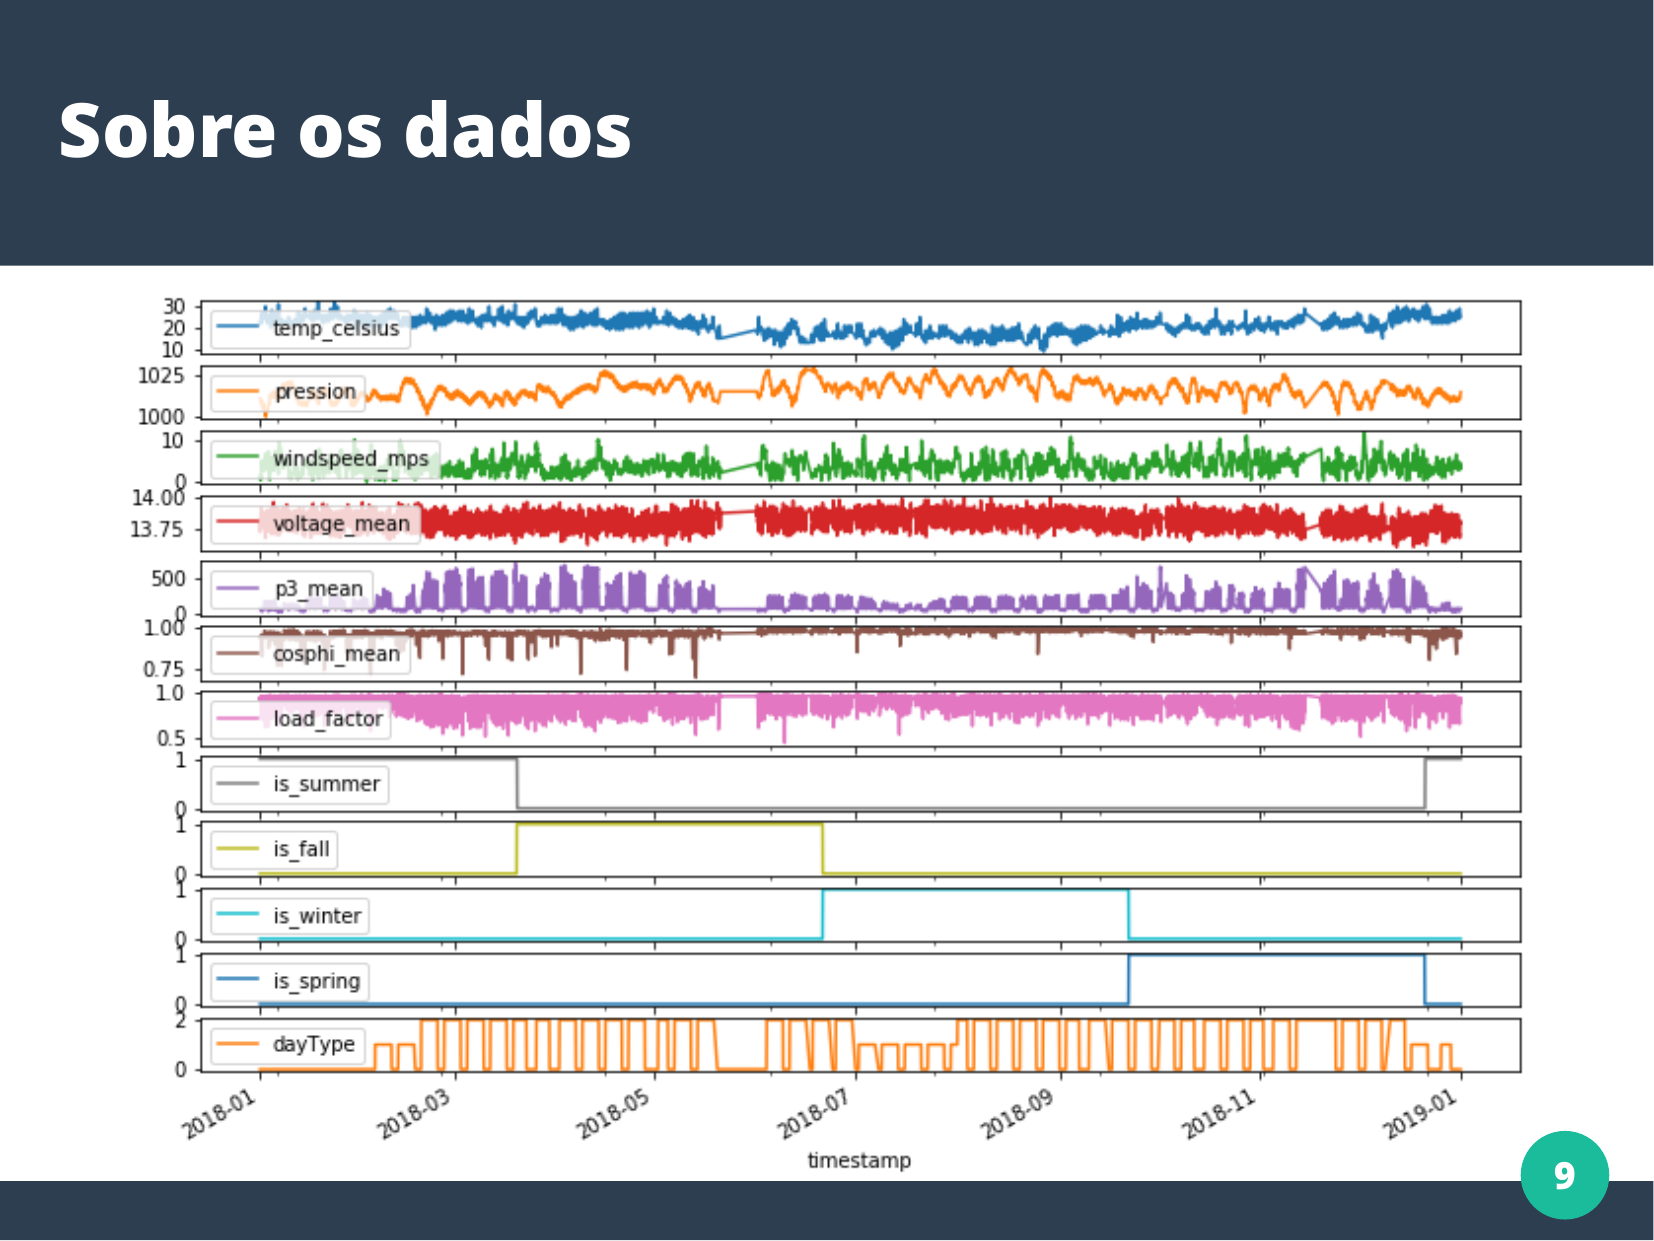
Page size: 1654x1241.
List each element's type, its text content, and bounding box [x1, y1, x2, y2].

title Sobre os dados [59, 49, 1595, 207]
picture [116, 279, 1542, 1186]
